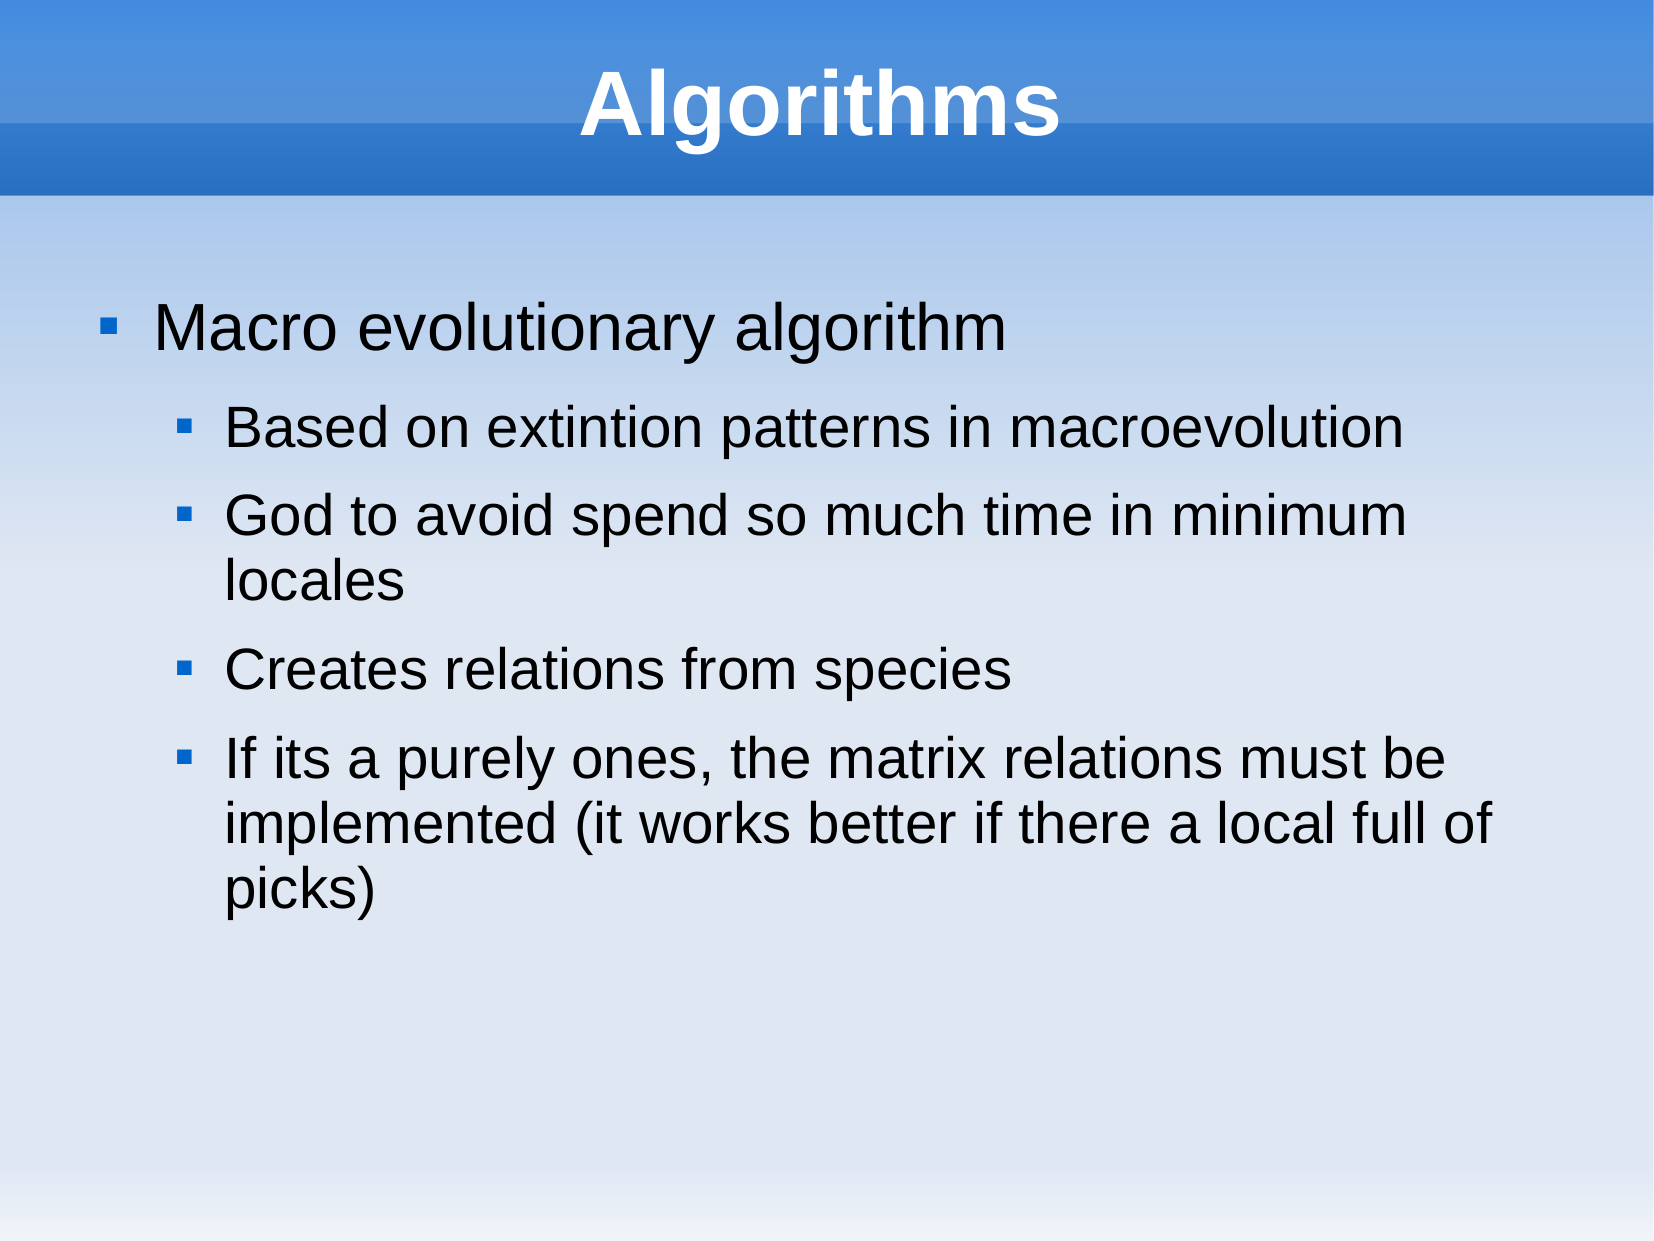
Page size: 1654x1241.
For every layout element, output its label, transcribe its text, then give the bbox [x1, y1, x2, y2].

list Macro evolutionary algorithm Based on extintion patterns in macroevolution God to avoid spend so much time in minimum locales Creates relations from species If its a purely ones, the matrix relations must be implemented (it works better if there a local full of picks) [82, 290, 1571, 1109]
title Algorithms [76, 0, 1565, 208]
picture [0, 0, 1654, 1241]
